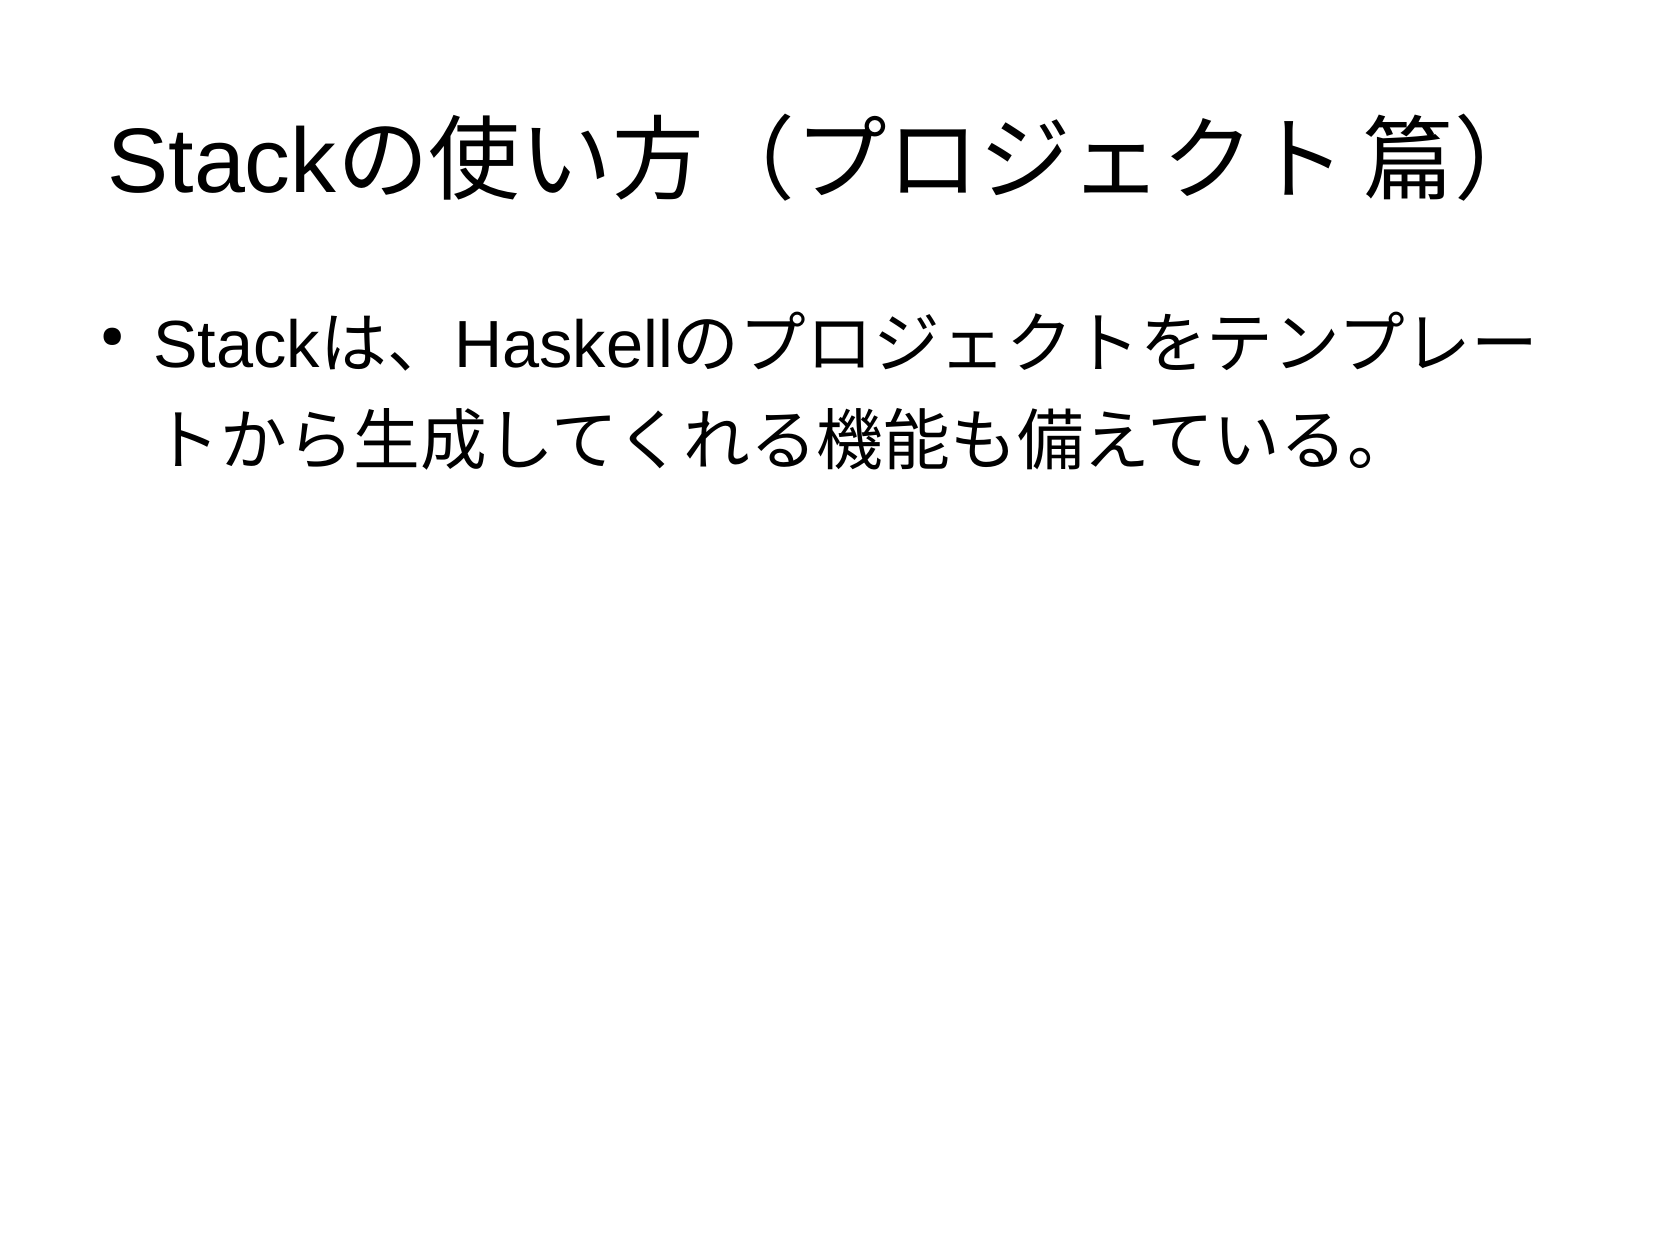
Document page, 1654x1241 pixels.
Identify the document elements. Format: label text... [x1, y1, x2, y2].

list Stackは、Haskellのプロジェクトをテンプレートから生成してくれる機能も備えている。 [82, 290, 1571, 1010]
title Stackの使い方（プロジェクト 篇） [82, 49, 1571, 257]
